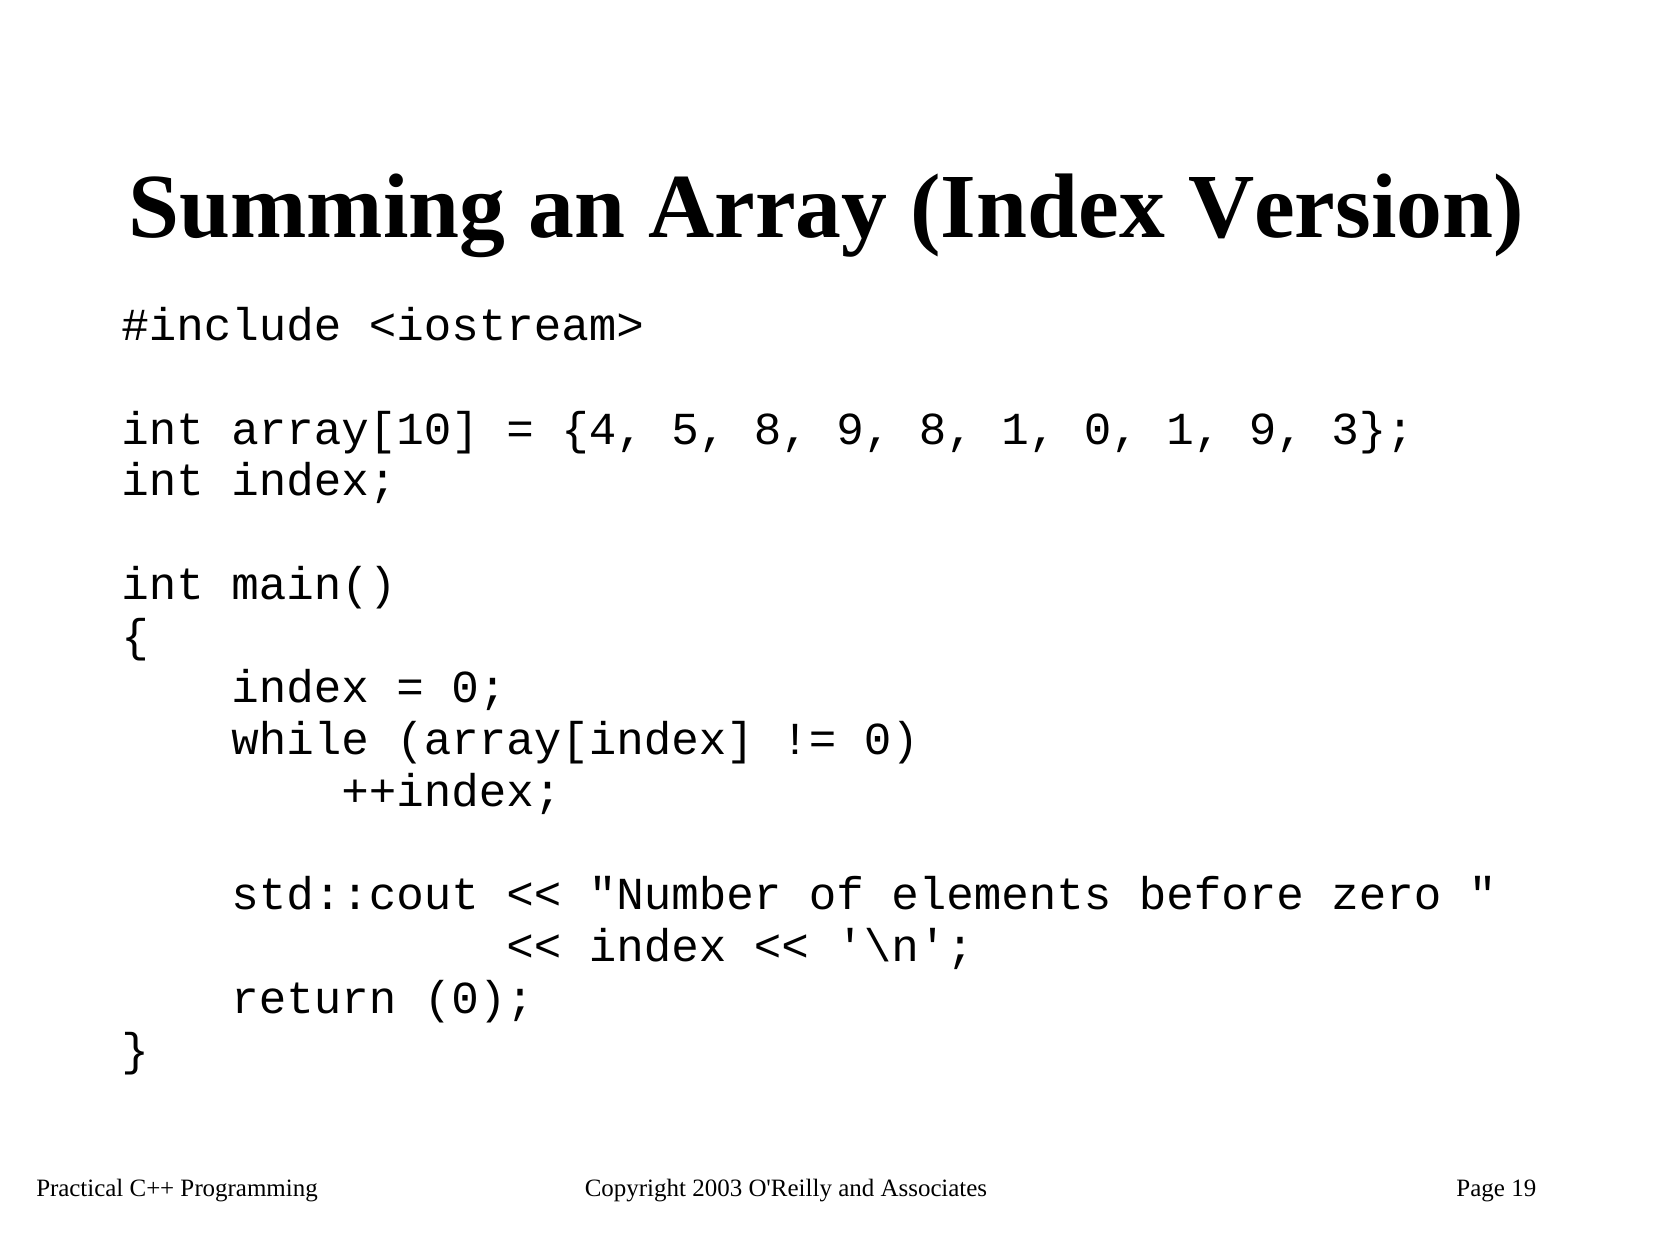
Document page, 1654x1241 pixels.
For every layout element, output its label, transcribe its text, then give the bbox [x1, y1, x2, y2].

subtitle #include <iostream> int array[10] = {4, 5, 8, 9, 8, 1, 0, 1, 9, 3}; int index; int main() { index = 0; while (array[index] != 0) ++index; std::cout << "Number of elements before zero " << index << '\n'; return (0); } [121, 325, 1534, 1145]
title Summing an Array (Index Version) [121, 102, 1534, 311]
